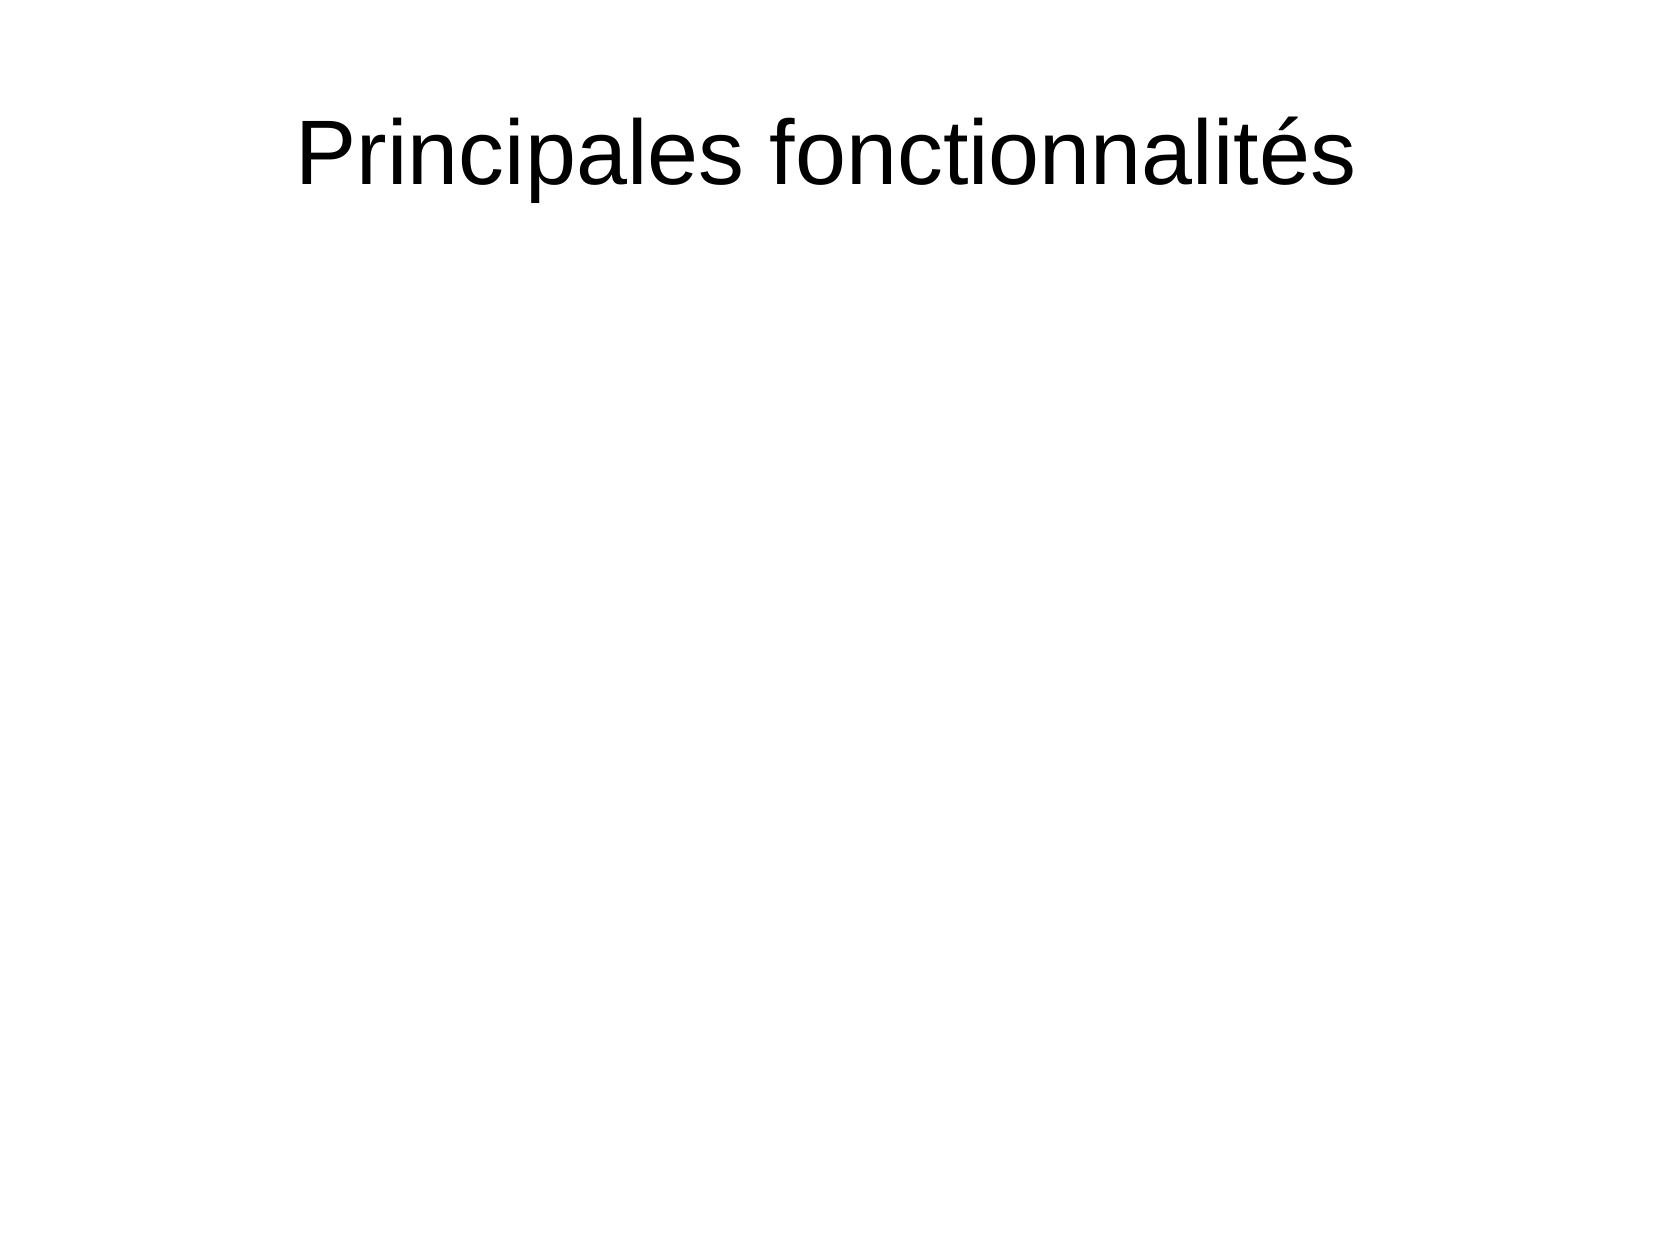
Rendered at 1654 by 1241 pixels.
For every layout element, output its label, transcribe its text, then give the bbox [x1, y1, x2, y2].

title Principales fonctionnalités [82, 56, 1571, 250]
